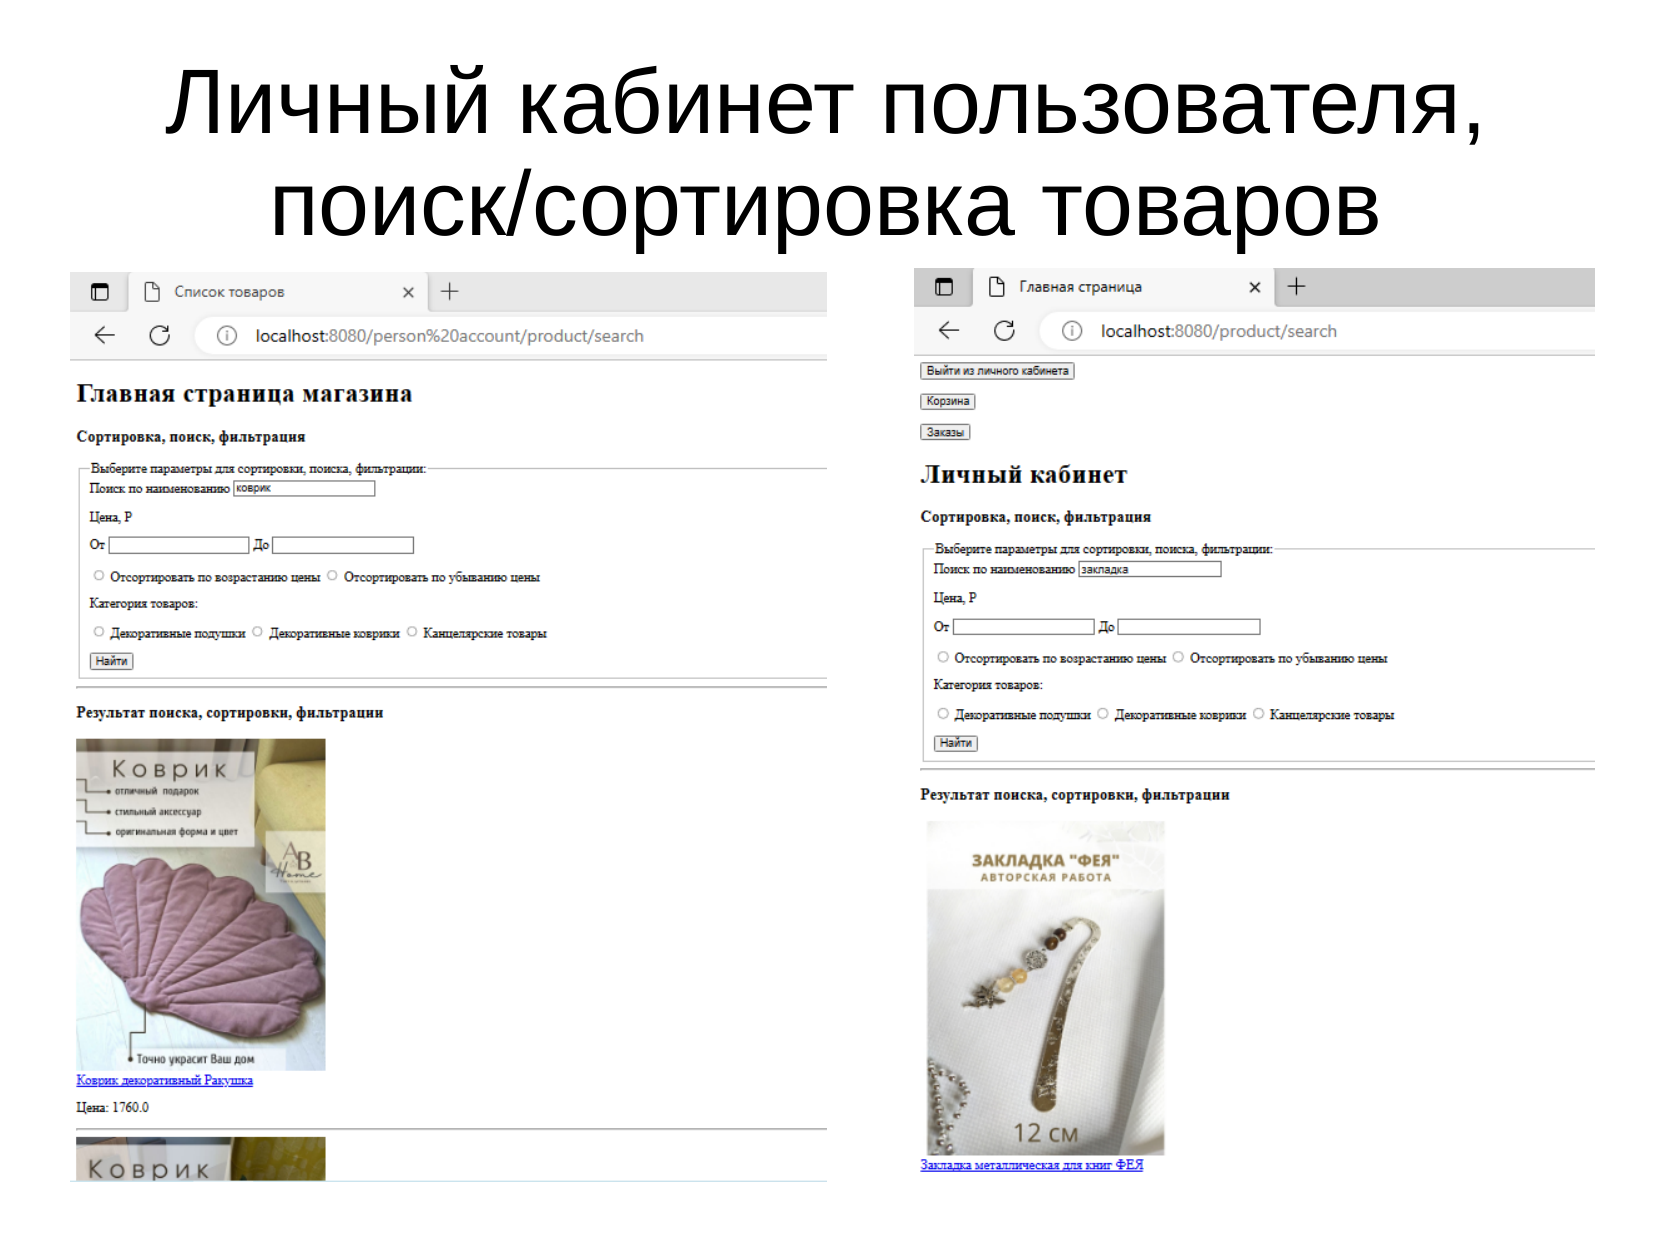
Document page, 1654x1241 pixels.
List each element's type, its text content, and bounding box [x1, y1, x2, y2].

title Личный кабинет пользователя, поиск/сортировка товаров [82, 49, 1571, 257]
picture [914, 268, 1595, 1182]
picture [70, 272, 827, 1182]
